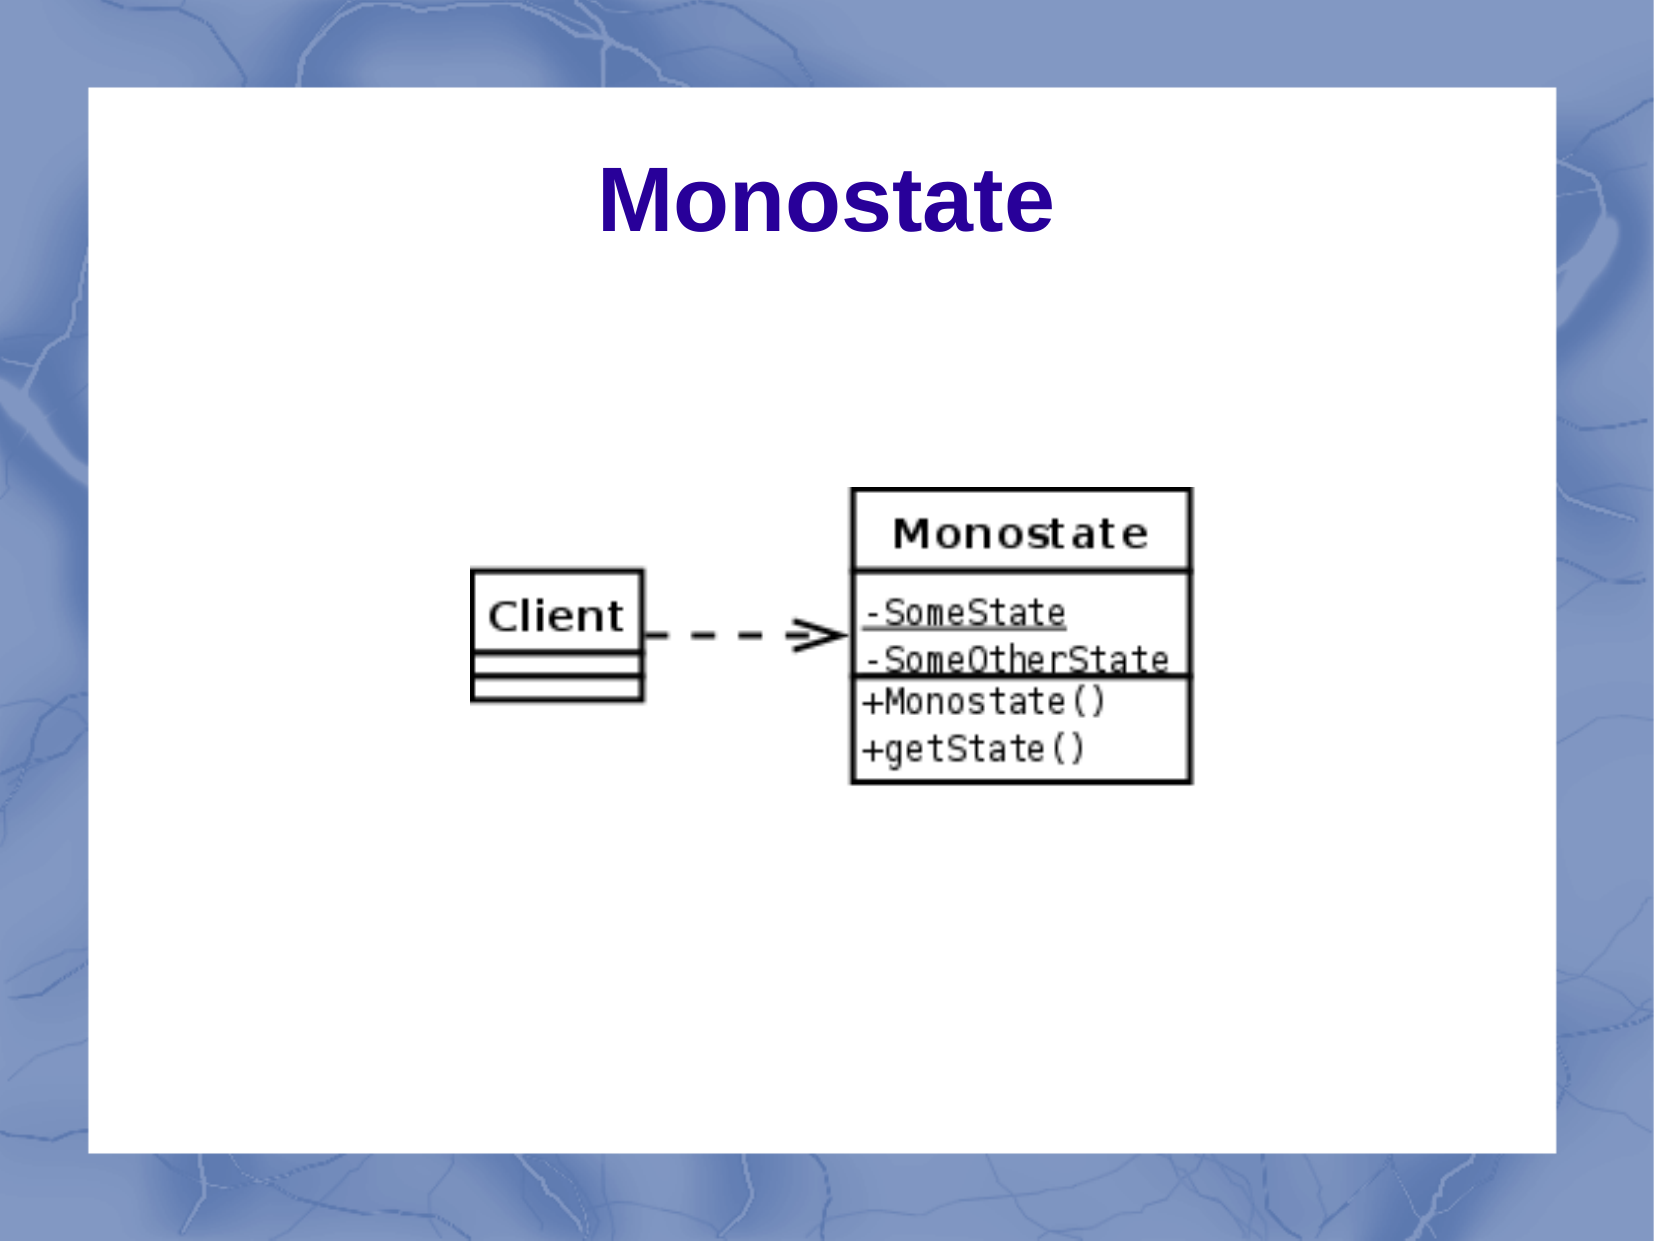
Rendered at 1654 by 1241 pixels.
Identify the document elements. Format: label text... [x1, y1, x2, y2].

title Monostate [118, 139, 1536, 250]
picture [0, 0, 1654, 1241]
